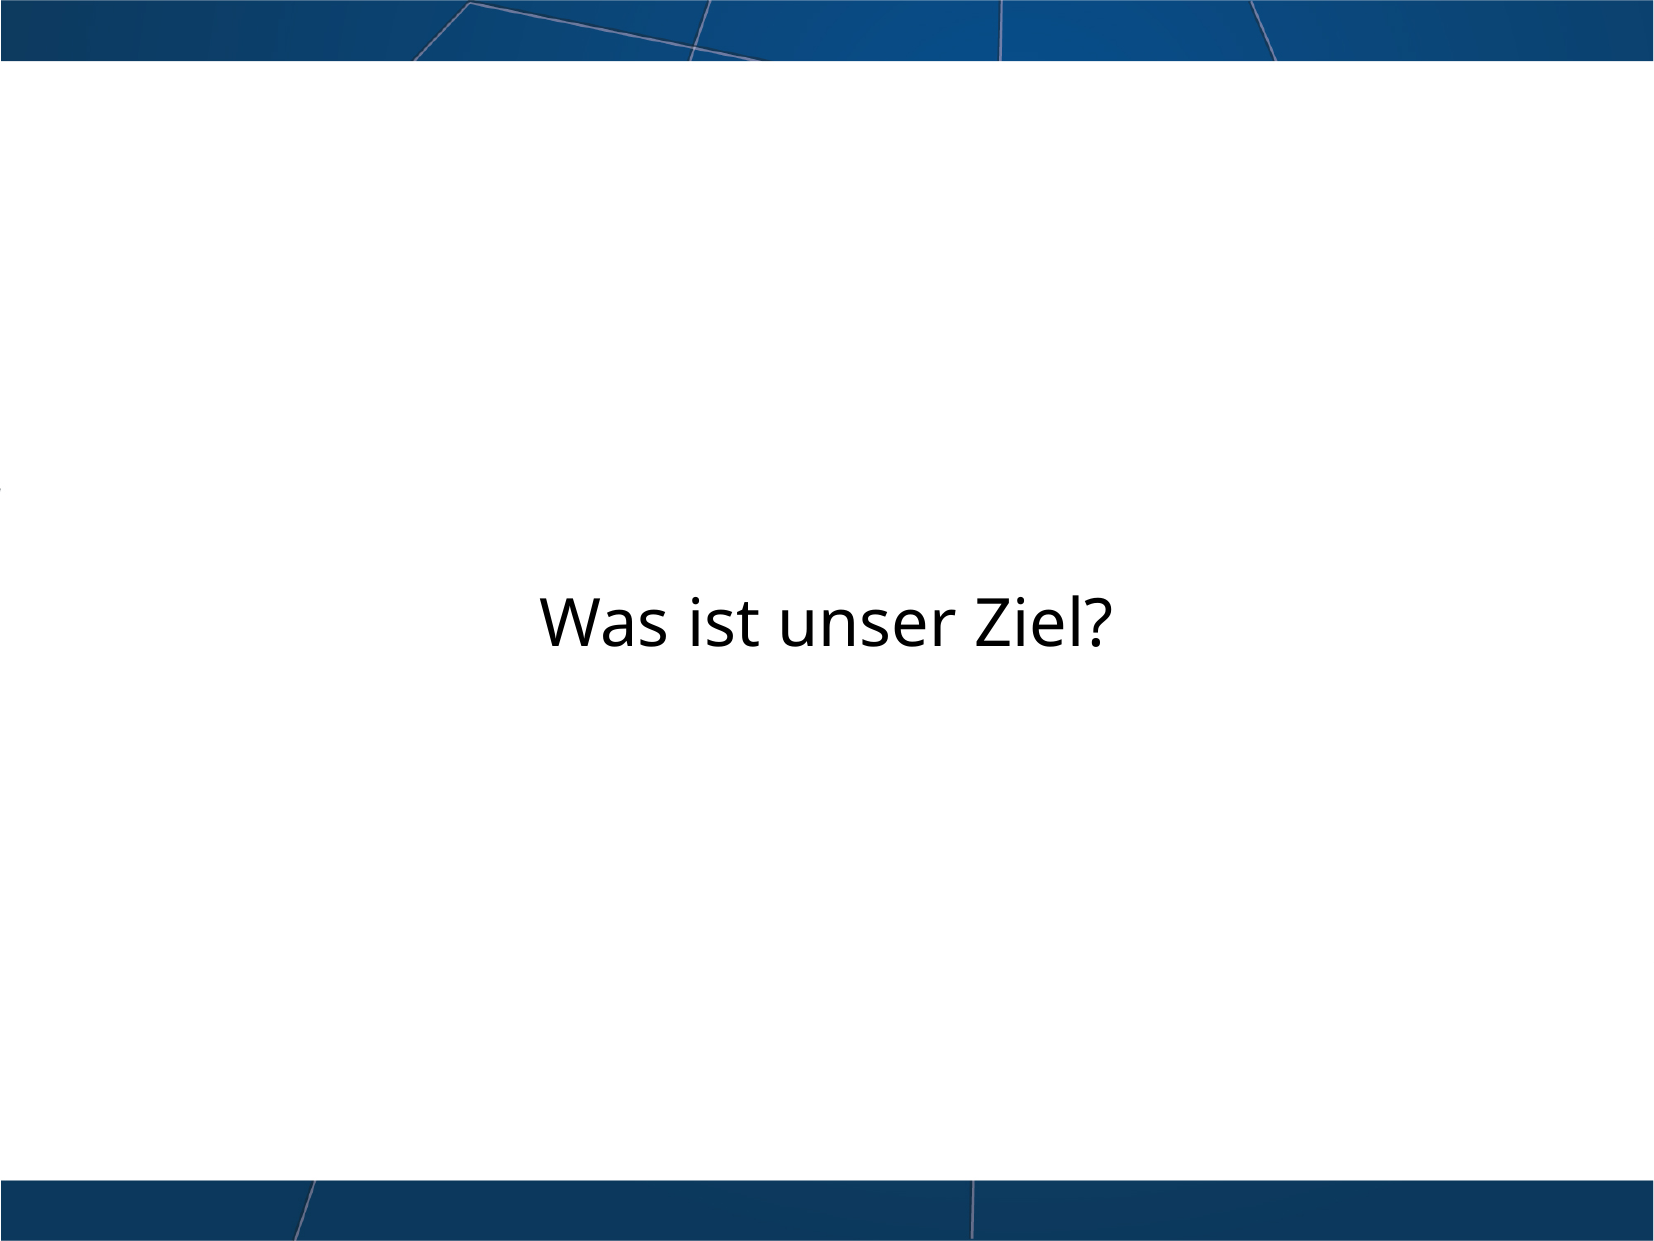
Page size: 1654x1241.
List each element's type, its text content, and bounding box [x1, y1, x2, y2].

title Was ist unser Ziel? [82, 523, 1571, 717]
picture [0, 0, 1654, 1241]
